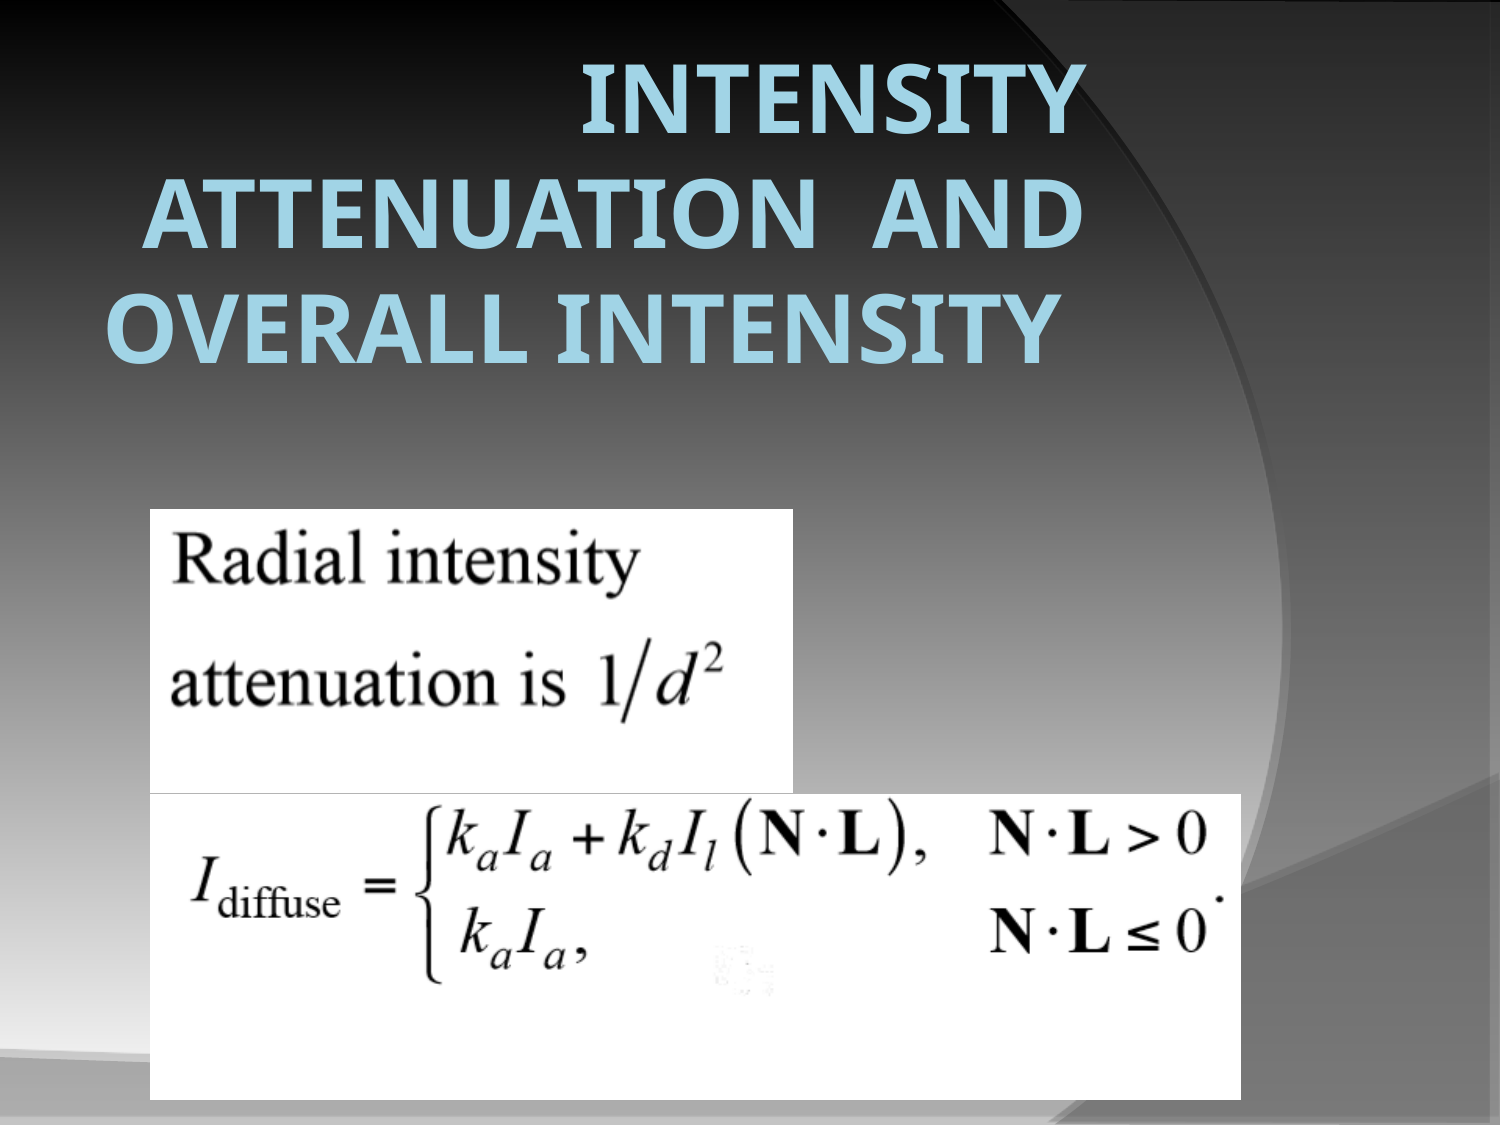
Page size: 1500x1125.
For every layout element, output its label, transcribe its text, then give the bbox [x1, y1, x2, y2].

picture [150, 794, 1241, 1100]
picture [150, 509, 793, 793]
title Intensity Attenuation and Overall Intensity [32, 29, 1096, 408]
